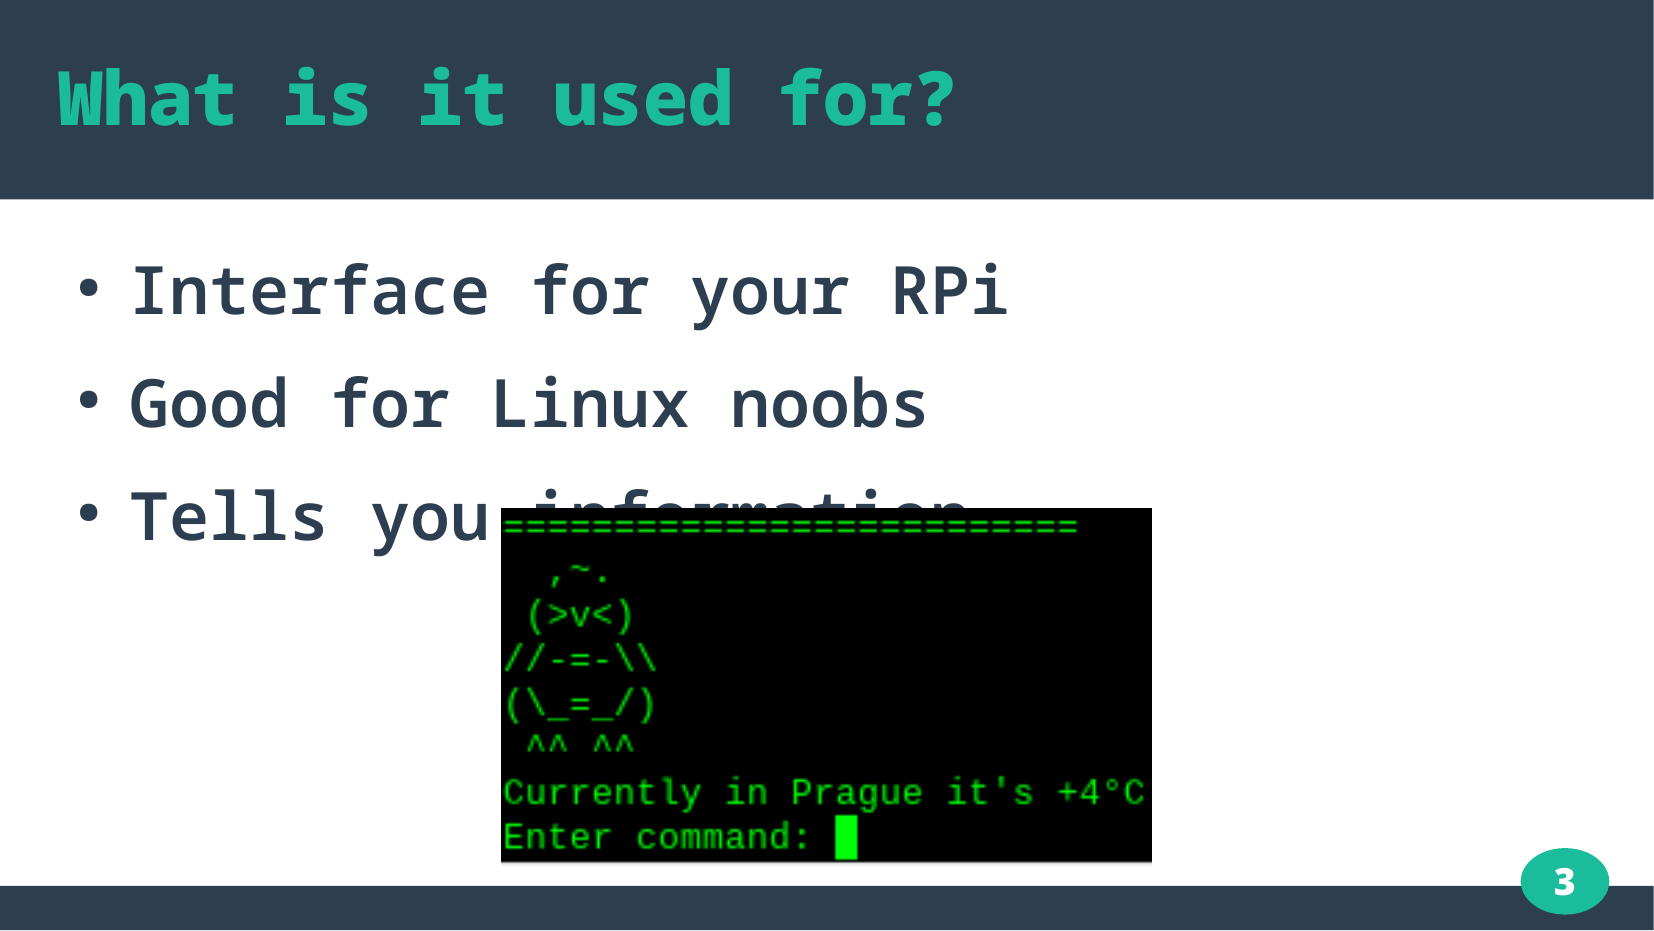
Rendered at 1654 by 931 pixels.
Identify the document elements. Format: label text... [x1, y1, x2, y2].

list Interface for your RPi Good for Linux noobs Tells you information [59, 243, 1595, 864]
picture [501, 508, 1152, 866]
title What is it used for? [59, 37, 1595, 155]
